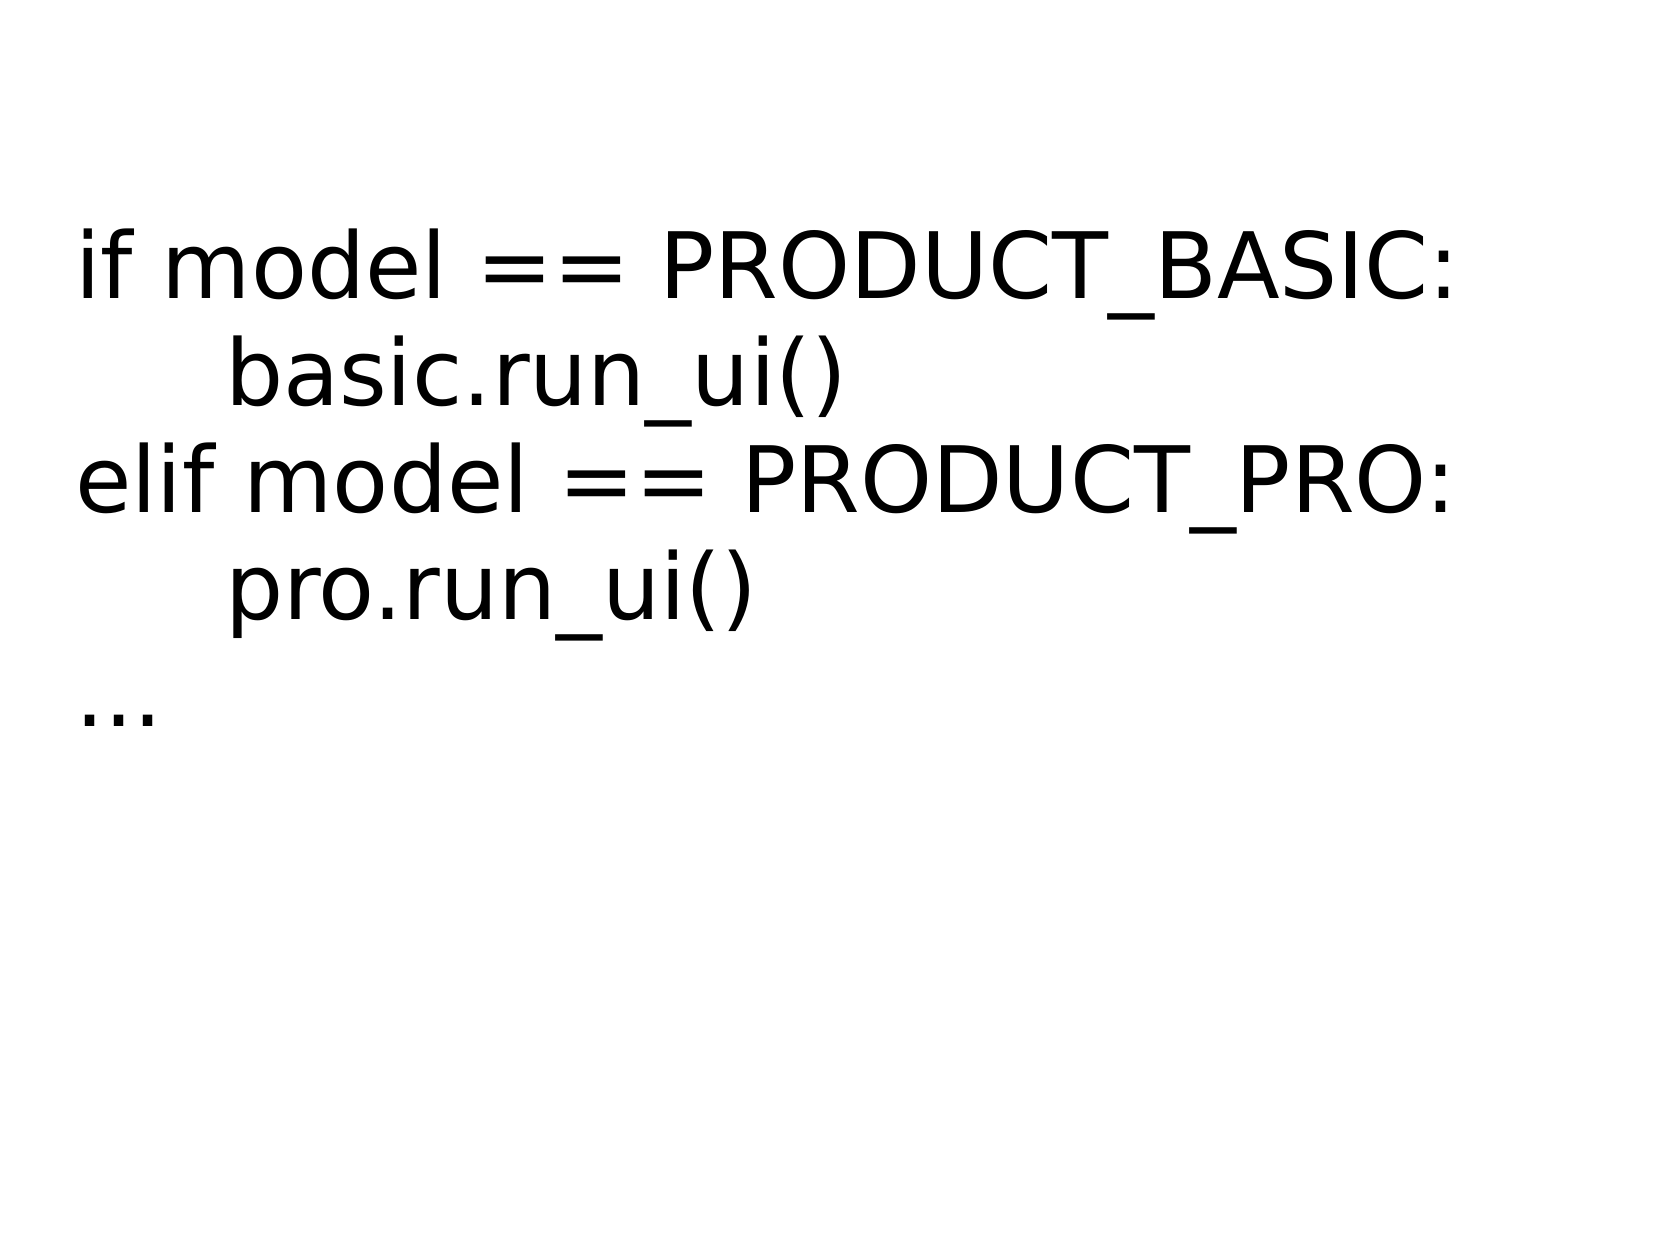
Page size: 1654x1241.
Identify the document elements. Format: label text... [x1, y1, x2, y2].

title if model == PRODUCT_BASIC: basic.run_ui() elif model == PRODUCT_PRO: pro.run_ui() ... [75, 212, 1563, 856]
